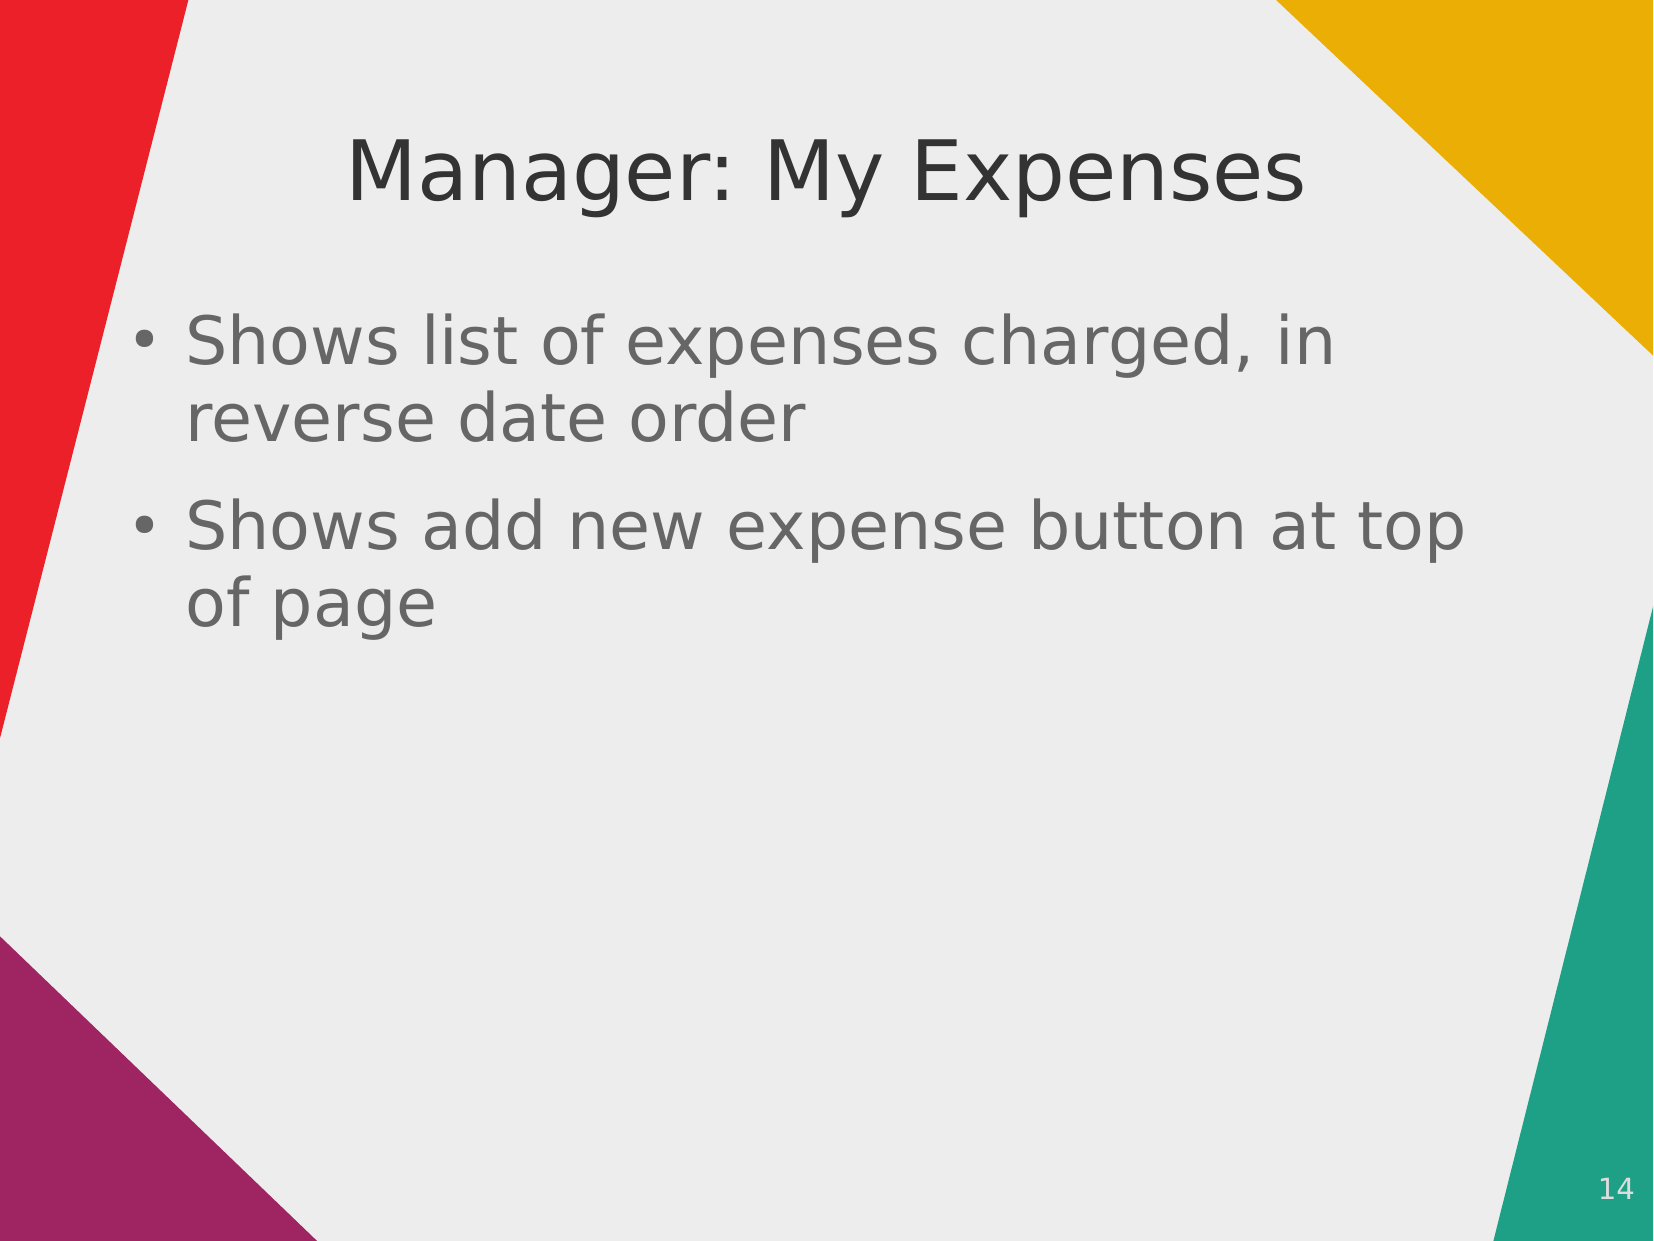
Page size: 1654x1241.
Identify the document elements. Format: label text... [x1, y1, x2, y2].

list Shows list of expenses charged, in reverse date order Shows add new expense button at top of page [114, 302, 1539, 1033]
title Manager: My Expenses [114, 73, 1539, 271]
